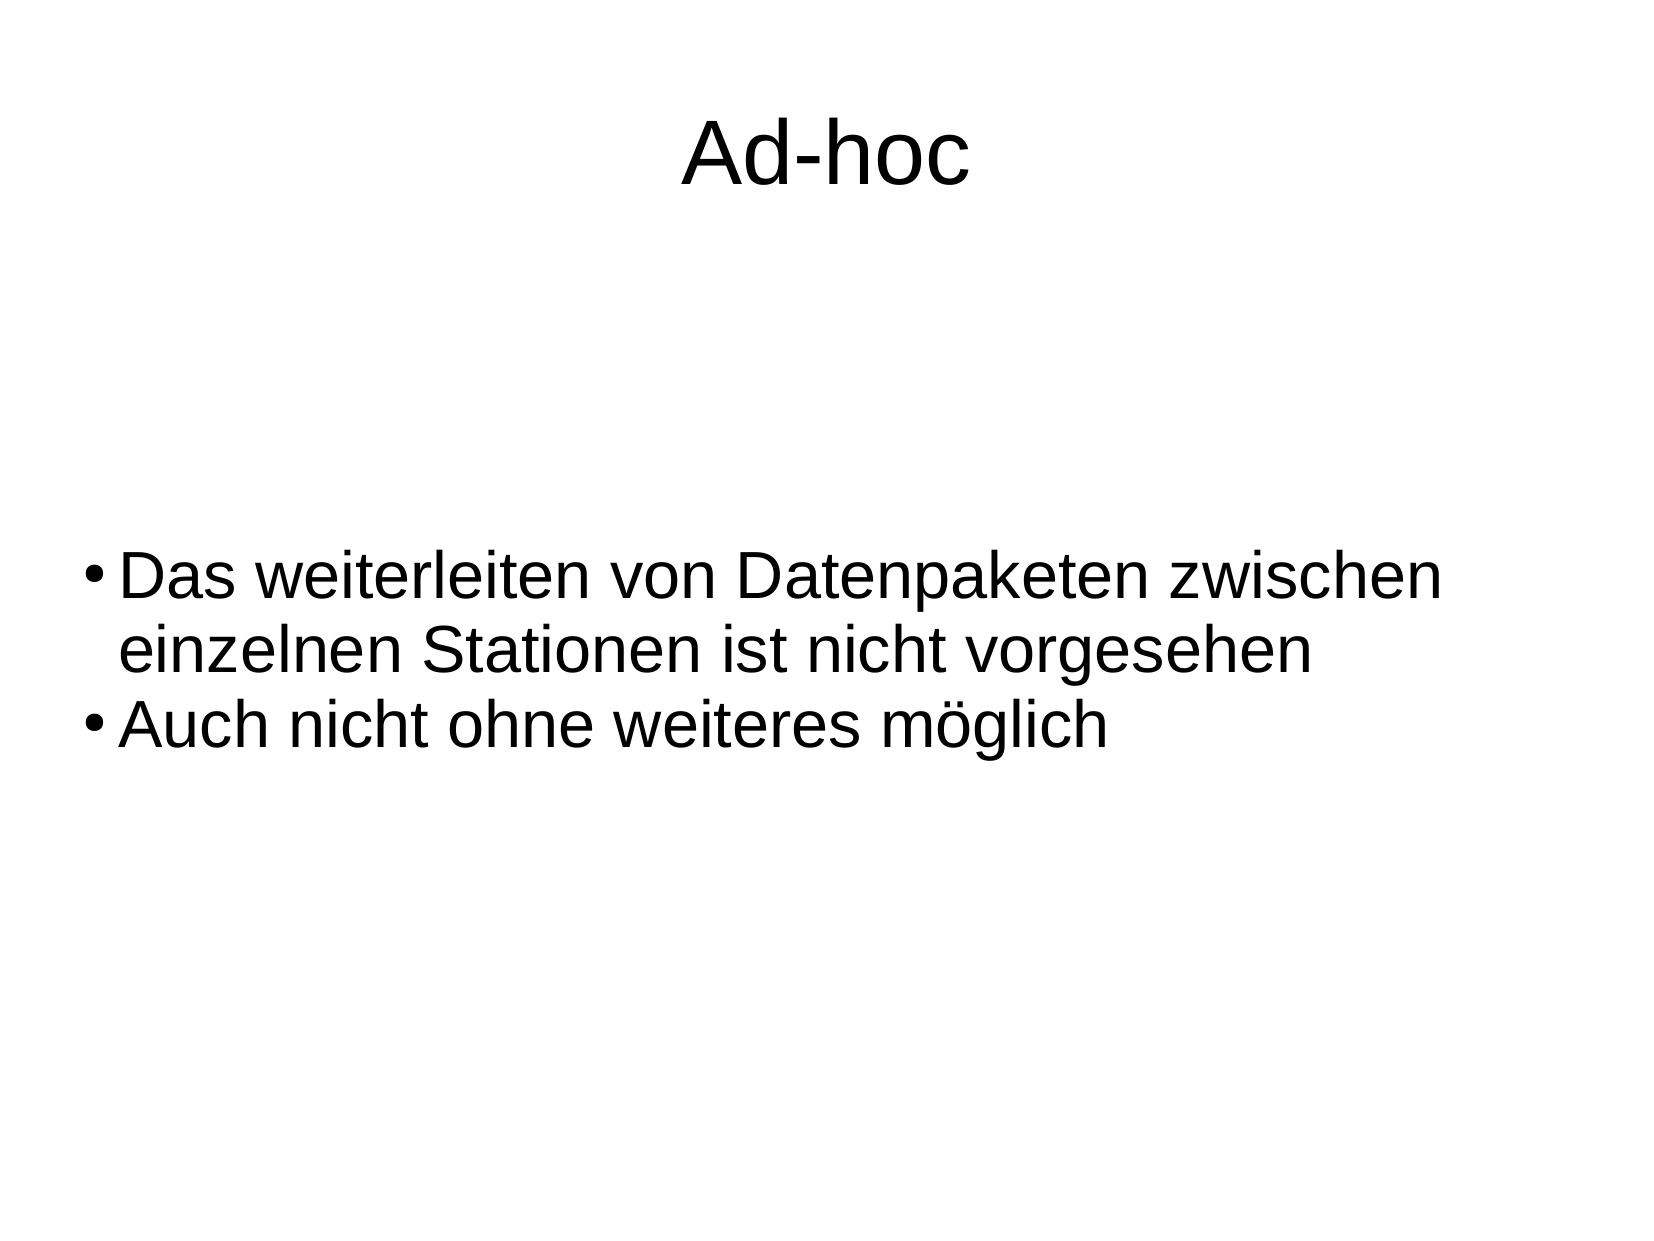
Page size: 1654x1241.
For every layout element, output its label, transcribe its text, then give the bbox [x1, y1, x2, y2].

subtitle Das weiterleiten von Datenpaketen zwischen einzelnen Stationen ist nicht vorgesehen Auch nicht ohne weiteres möglich [82, 290, 1571, 1010]
title Ad-hoc [82, 49, 1571, 257]
